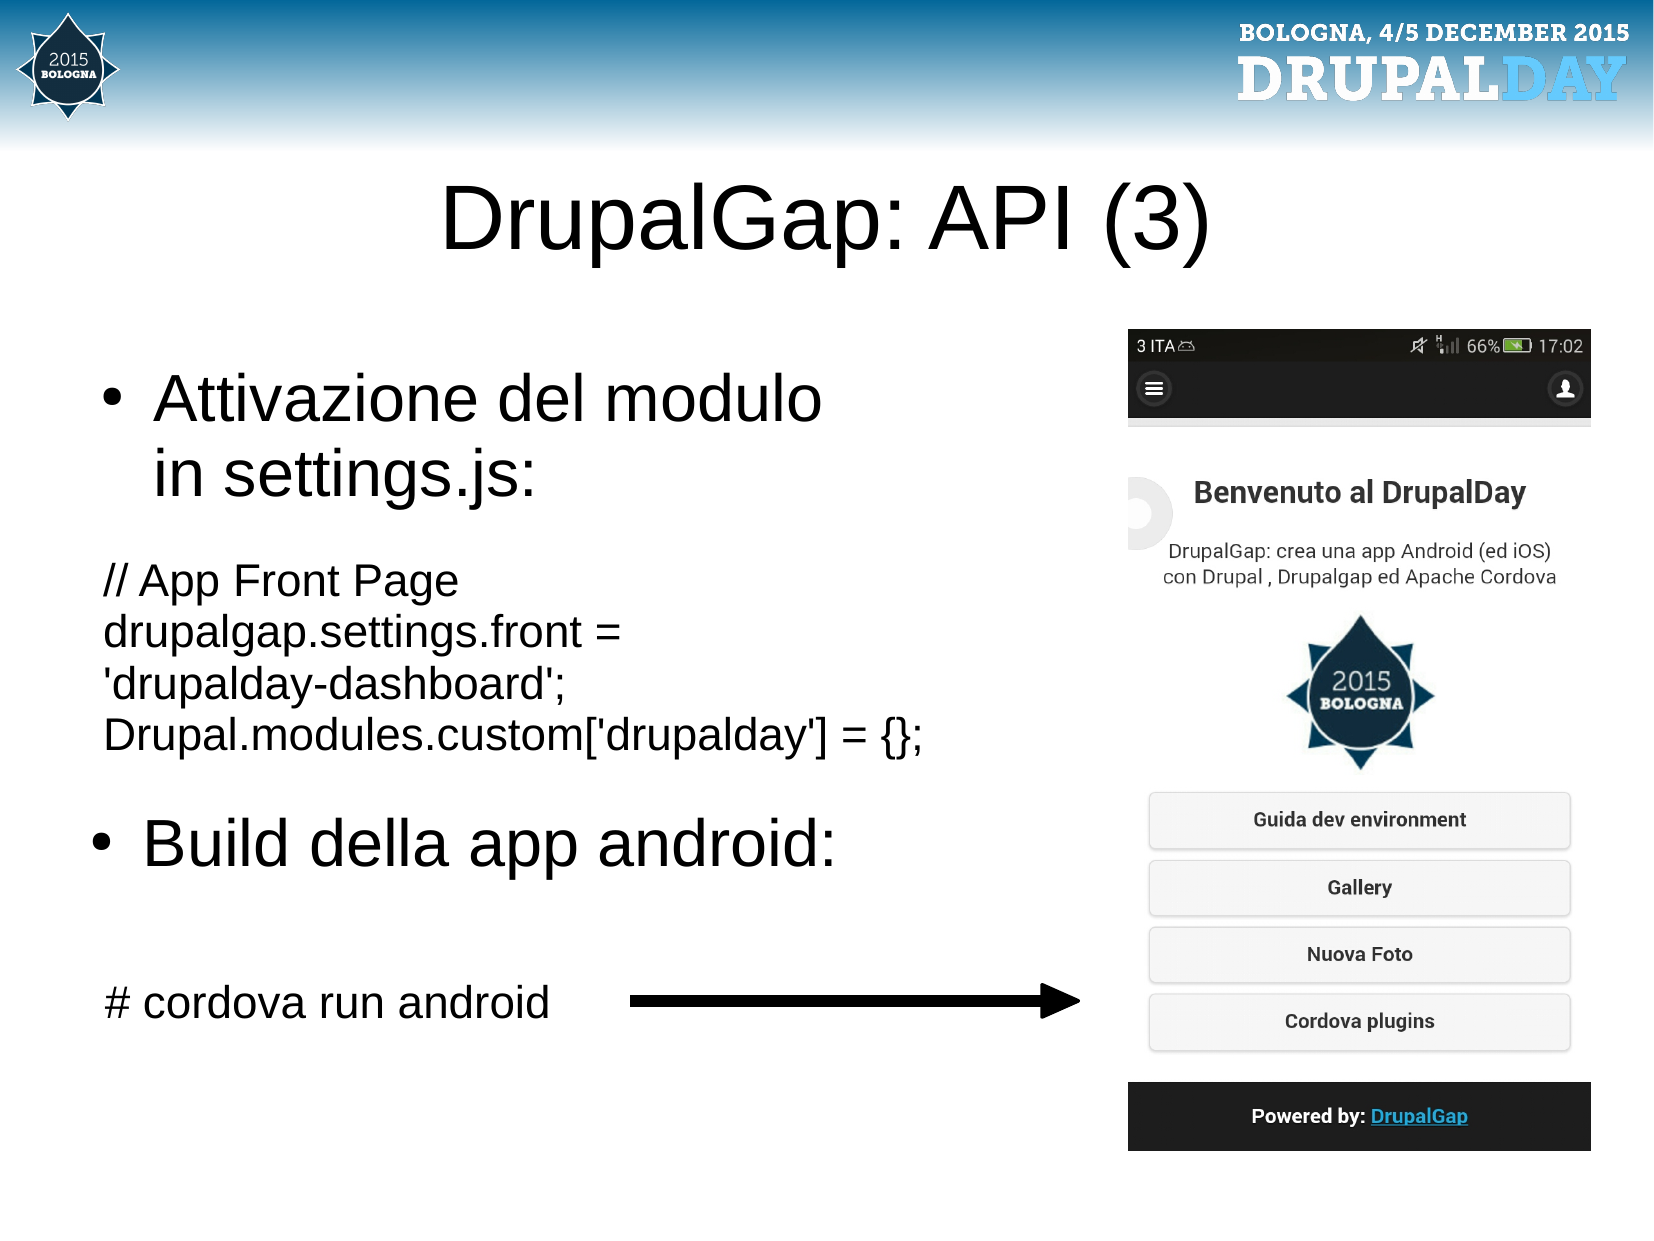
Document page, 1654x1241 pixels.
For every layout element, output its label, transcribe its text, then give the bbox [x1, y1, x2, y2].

picture [1238, 23, 1629, 101]
text_box # cordova run android [90, 970, 917, 1070]
list Build della app android: [71, 805, 1051, 981]
picture [15, 12, 121, 122]
picture [1128, 329, 1591, 1151]
title DrupalGap: API (3) [82, 114, 1571, 322]
list Attivazione del modulo in settings.js: [82, 361, 1128, 536]
text_box // App Front Page drupalgap.settings.front = 'drupalday-dashboard'; Drupal.modules.custom['drupalday'] = {}; [88, 547, 1128, 768]
